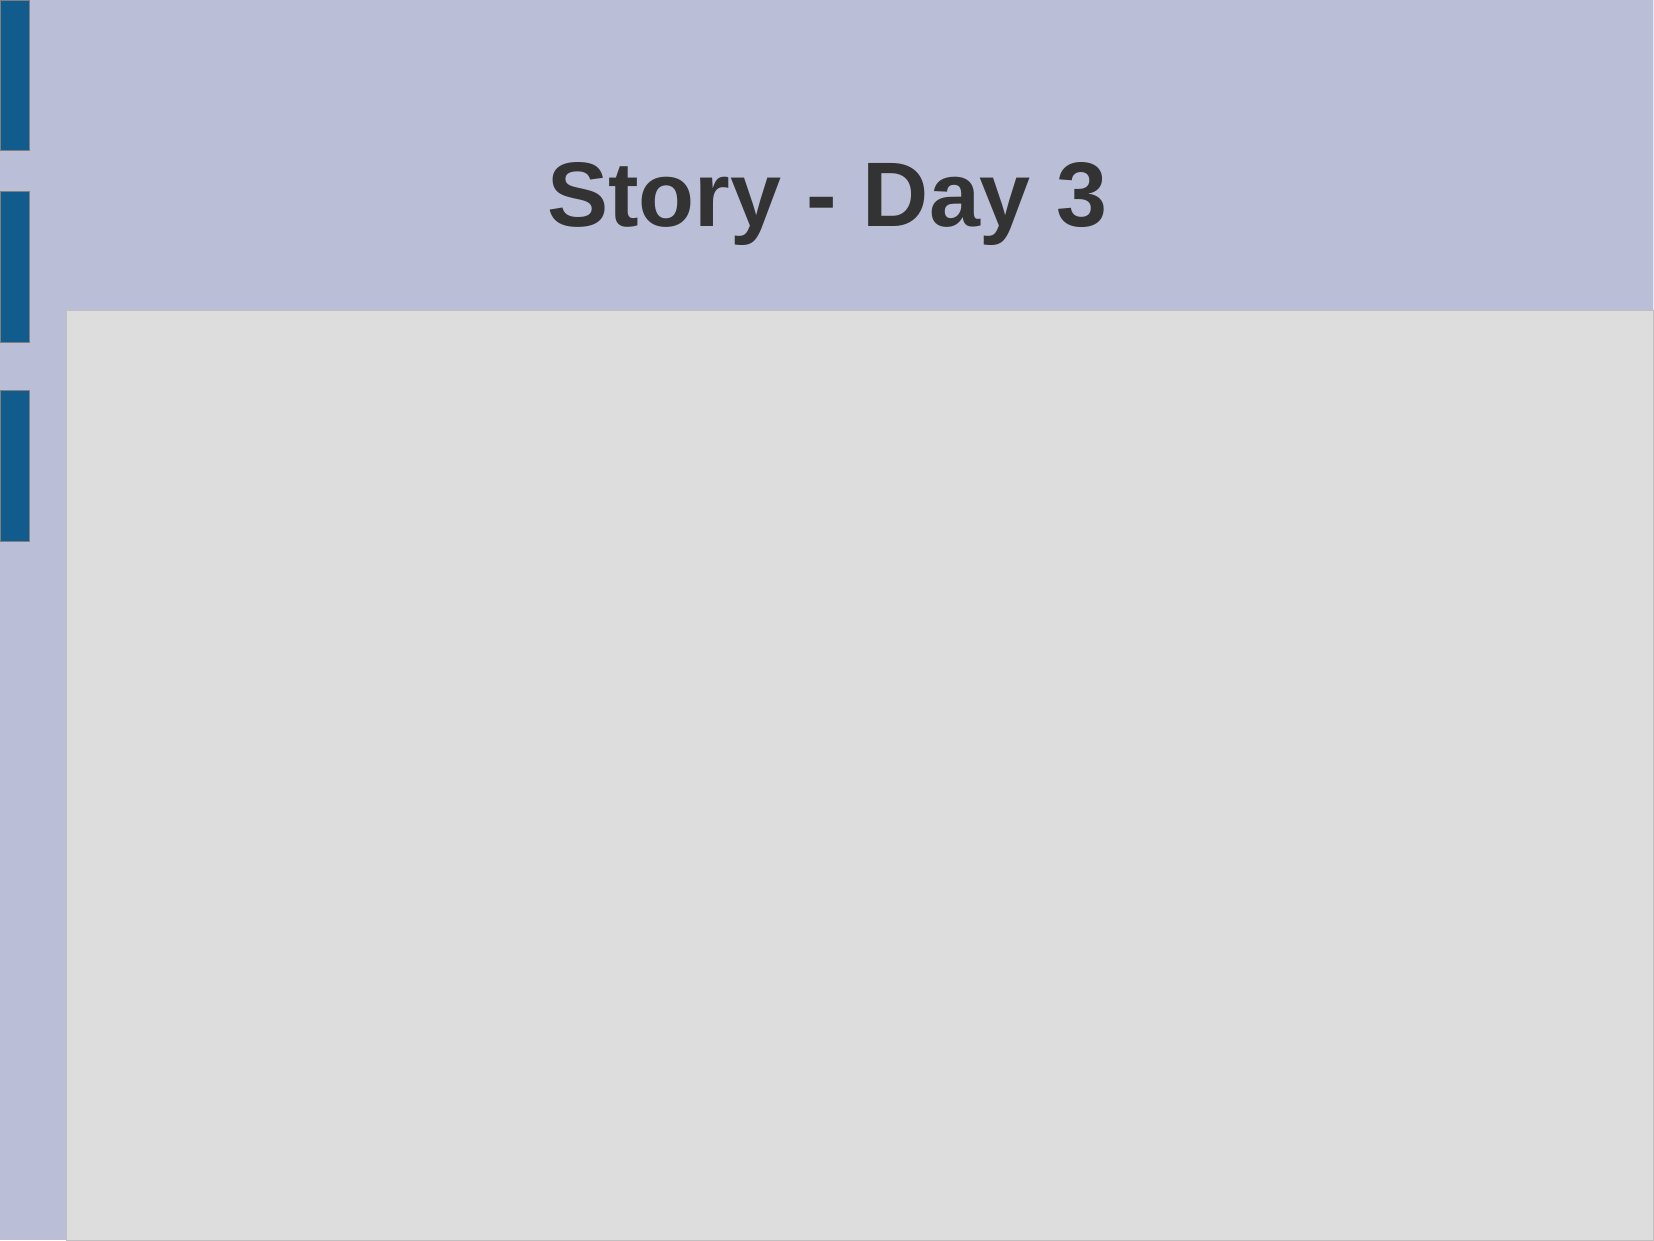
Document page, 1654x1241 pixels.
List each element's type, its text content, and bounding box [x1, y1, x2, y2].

title Story - Day 3 [121, 91, 1534, 299]
